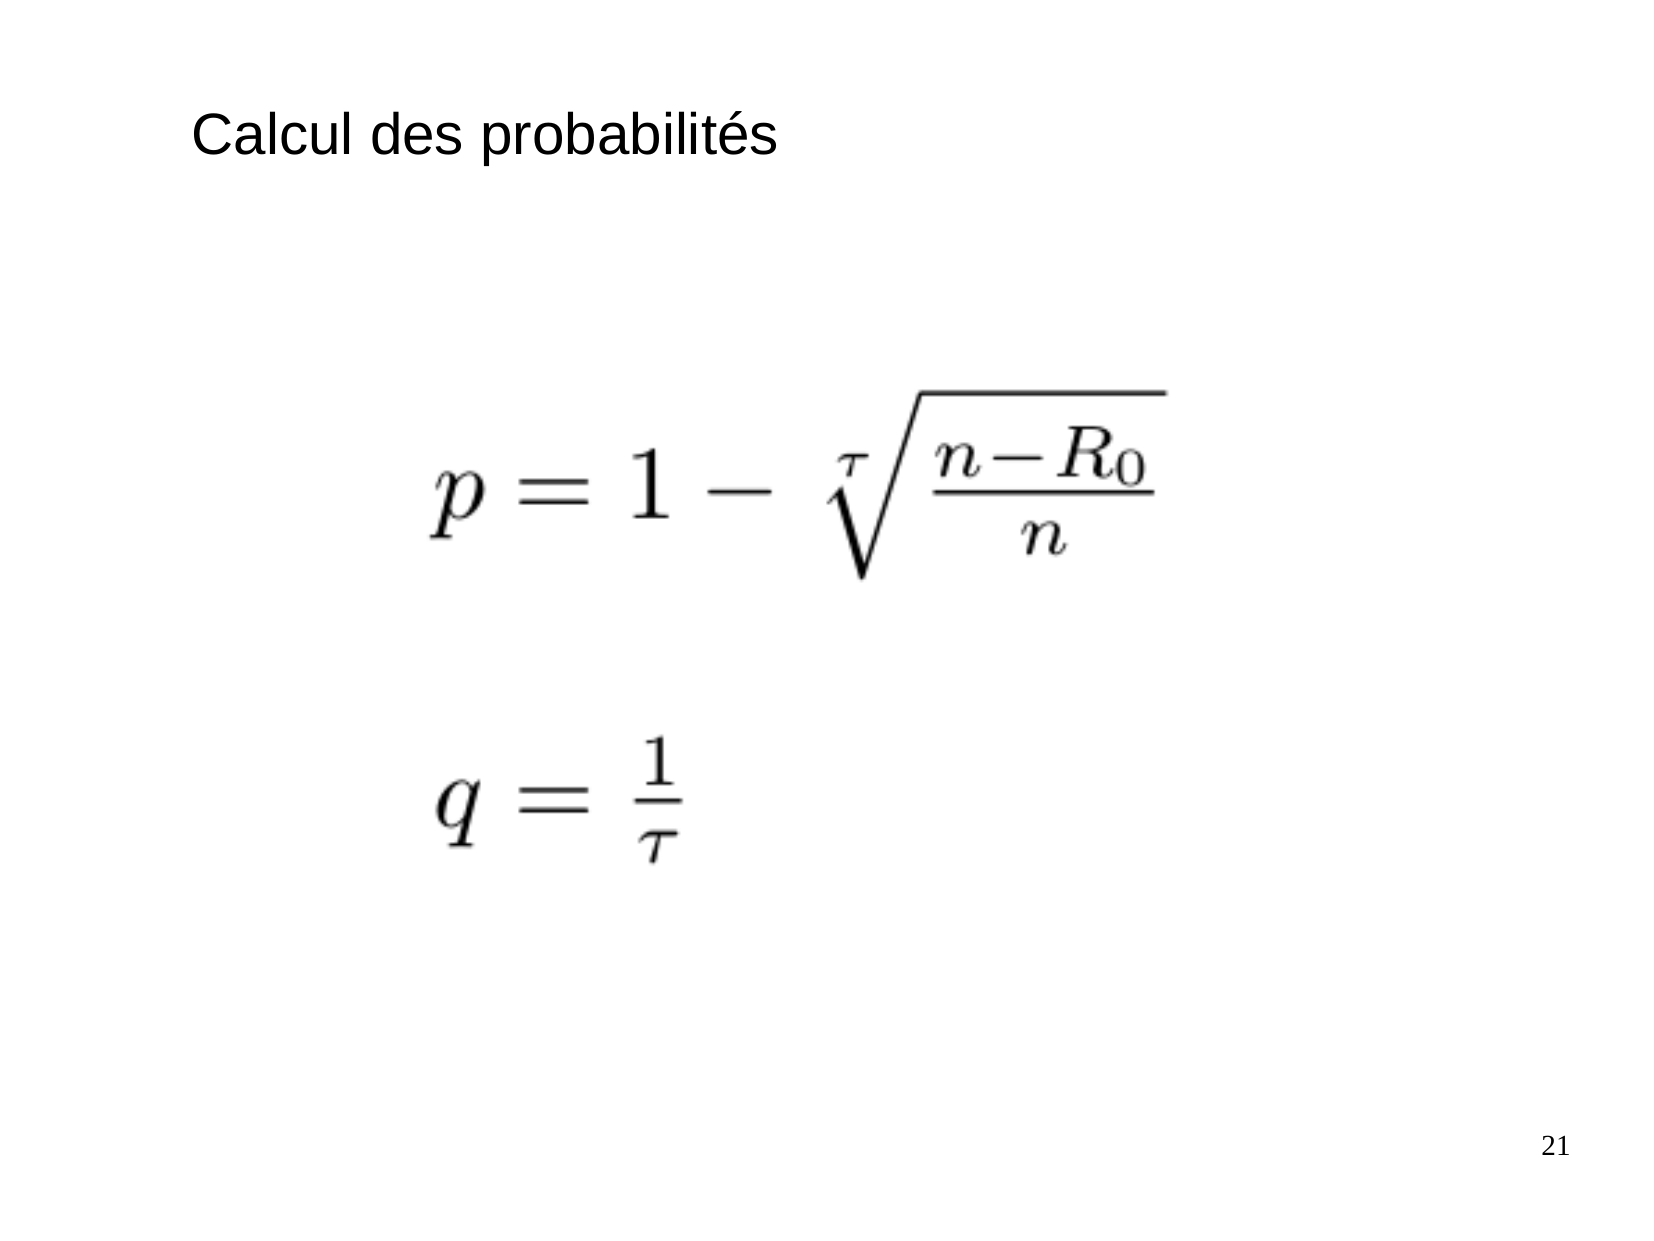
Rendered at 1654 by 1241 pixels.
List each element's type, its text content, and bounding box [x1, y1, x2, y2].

text_box [177, 94, 1418, 237]
picture [295, 330, 1269, 969]
text_box Calcul des probabilités [177, 94, 795, 175]
